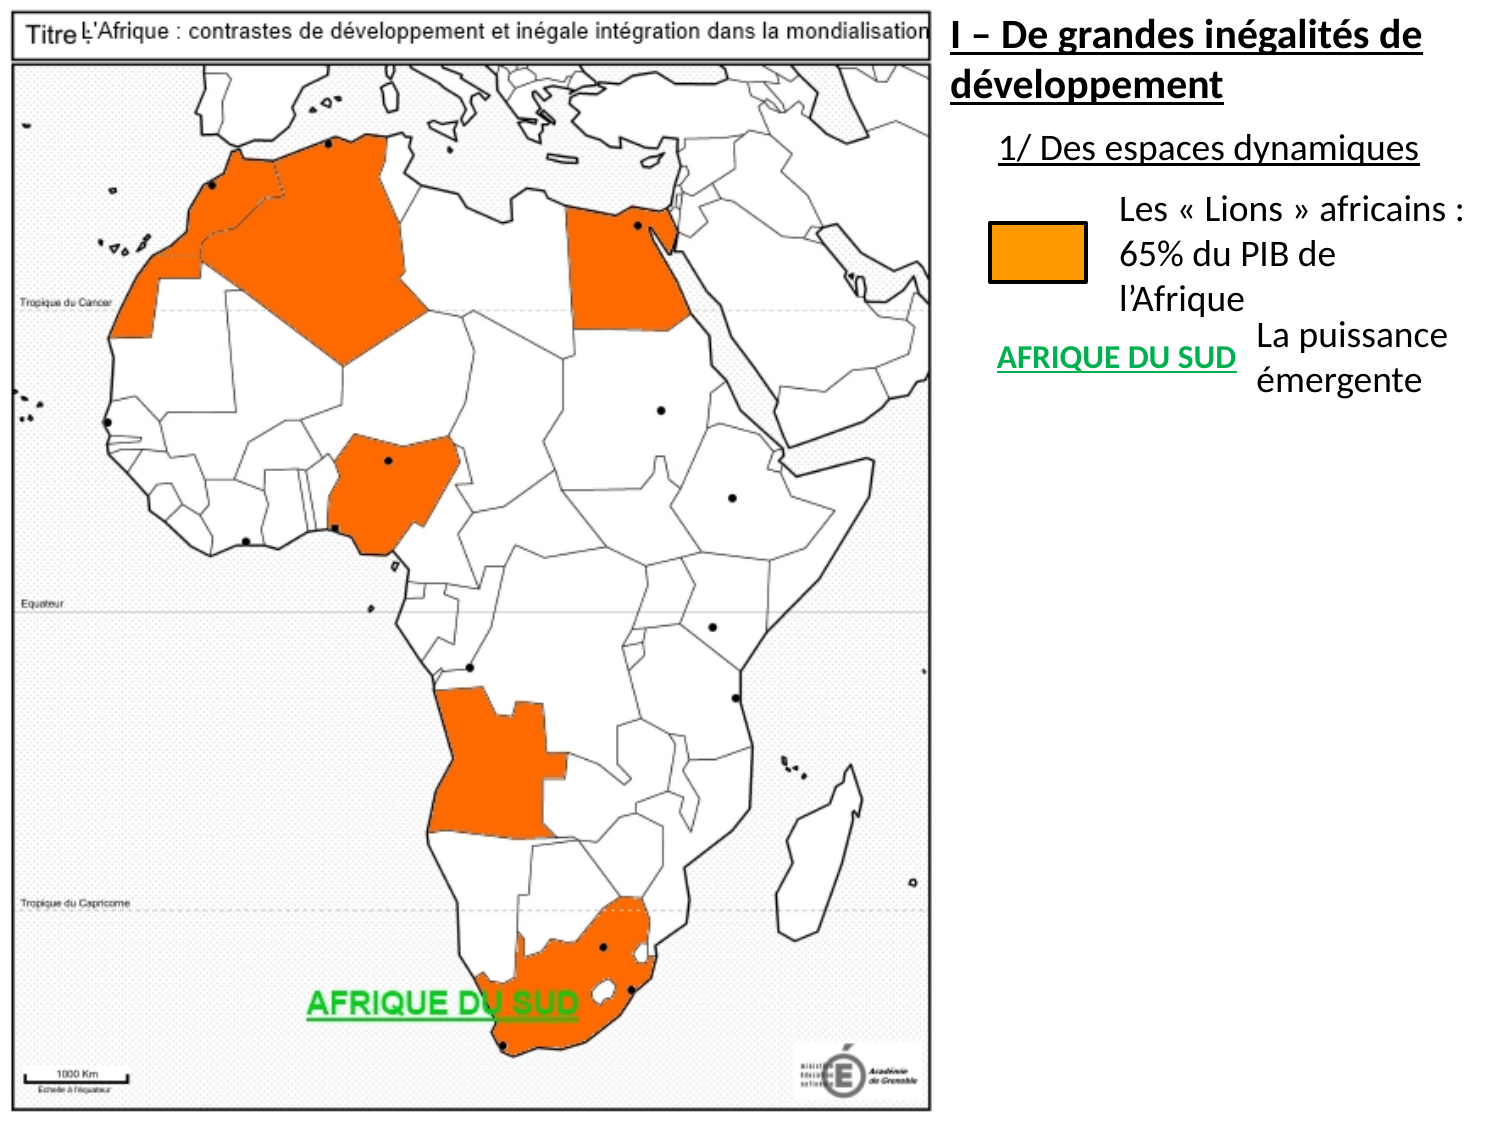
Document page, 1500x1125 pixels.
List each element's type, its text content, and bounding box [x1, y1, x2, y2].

text_box AFRIQUE DU SUD [982, 328, 1241, 383]
text_box 1/ Des espaces dynamiques [983, 116, 1500, 176]
text_box I – De grandes inégalités de développement [937, 0, 1500, 115]
text_box [990, 222, 1086, 282]
text_box La puissance émergente [1241, 302, 1500, 408]
text_box Les « Lions » africains : 65% du PIB de l’Afrique [1104, 176, 1485, 327]
picture [0, 0, 937, 1125]
